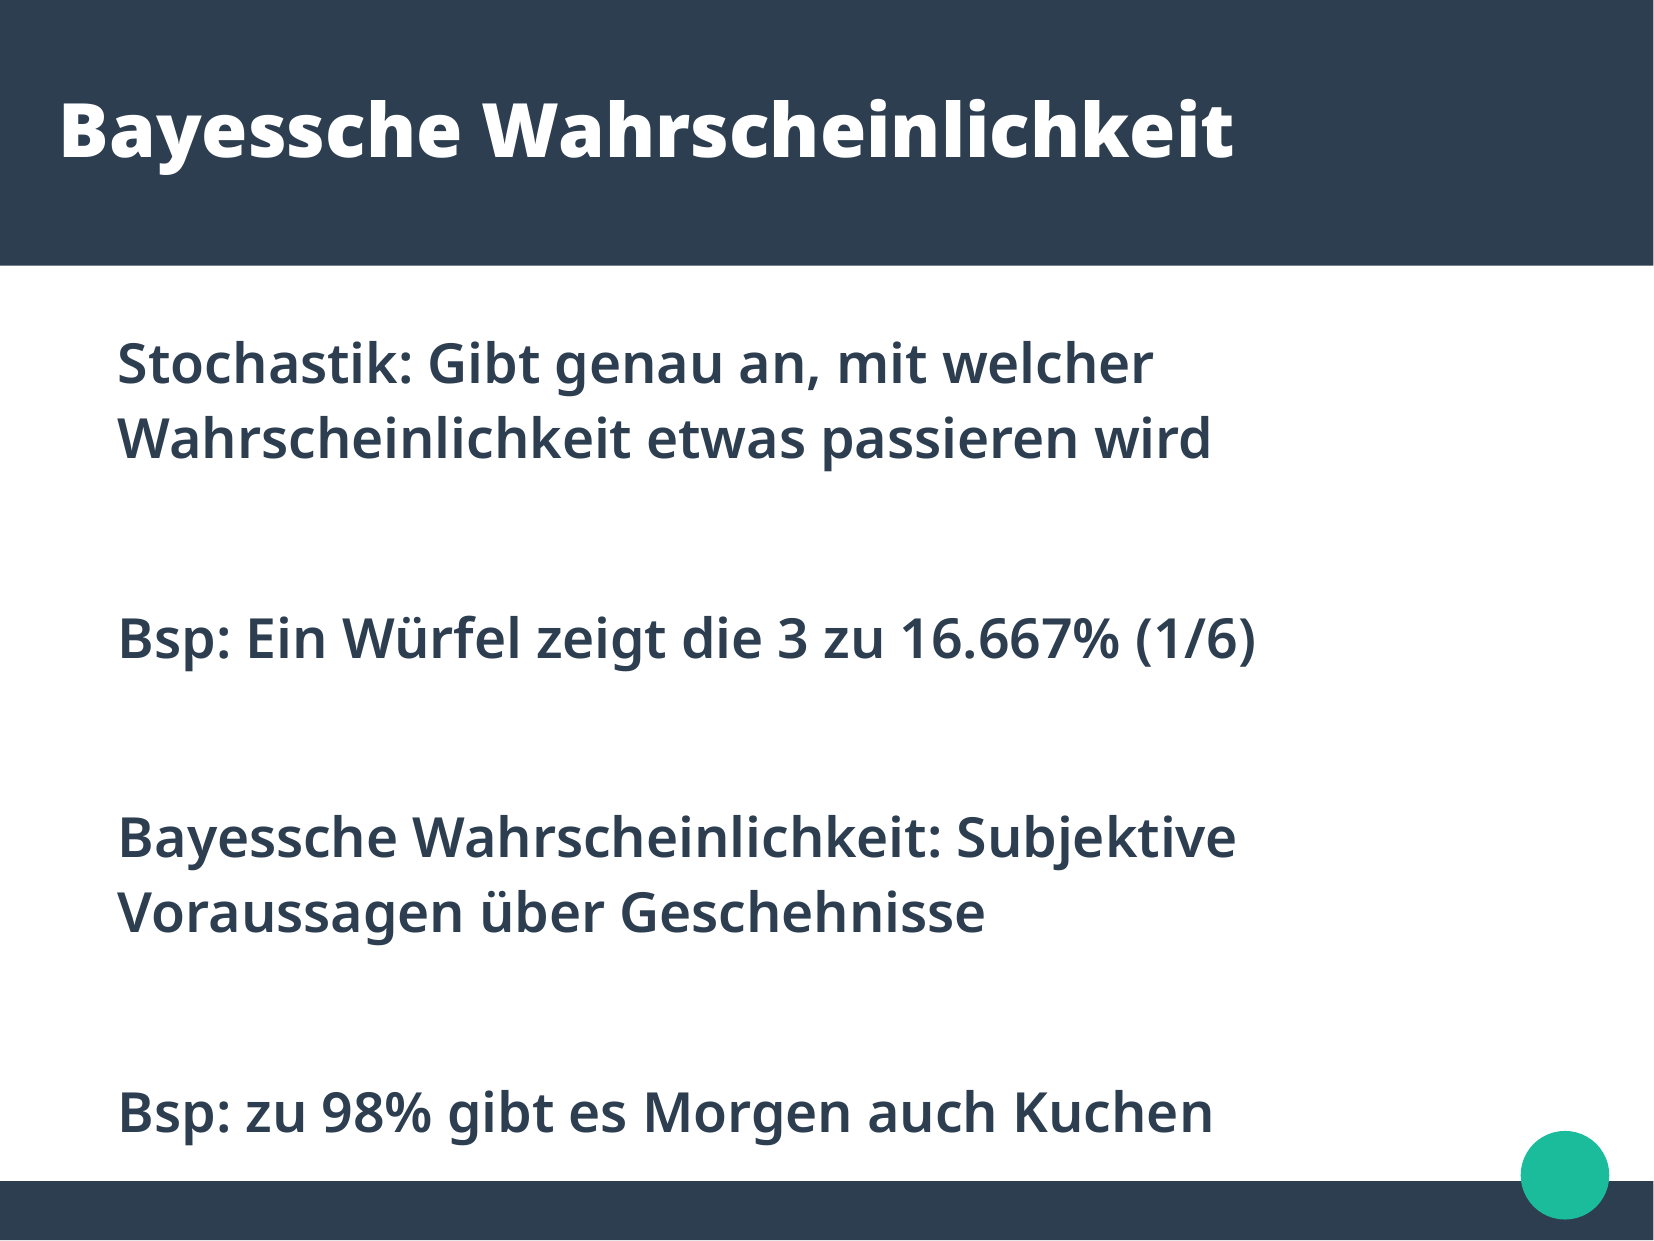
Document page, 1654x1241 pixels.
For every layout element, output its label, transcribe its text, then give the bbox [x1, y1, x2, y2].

list Stochastik: Gibt genau an, mit welcher Wahrscheinlichkeit etwas passieren wird Bsp: Ein Würfel zeigt die 3 zu 16.667% (1/6) Bayessche Wahrscheinlichkeit: Subjektive Voraussagen über Geschehnisse Bsp: zu 98% gibt es Morgen auch Kuchen [59, 324, 1595, 1152]
title Bayessche Wahrscheinlichkeit [59, 49, 1595, 207]
